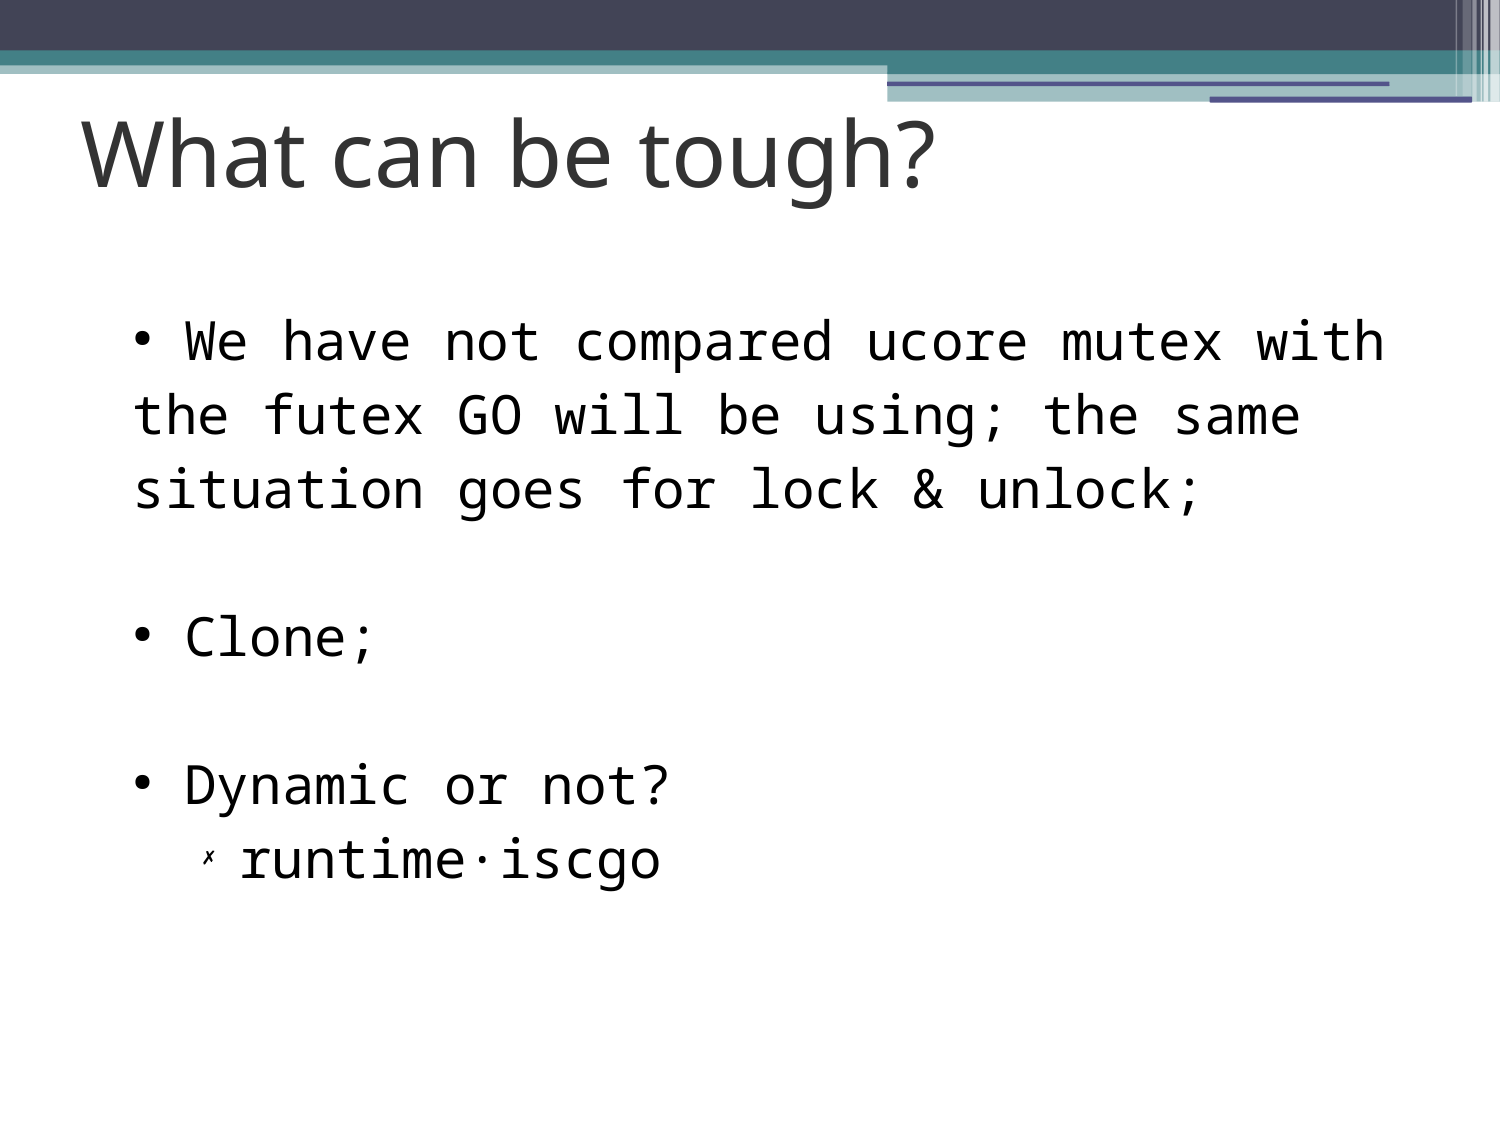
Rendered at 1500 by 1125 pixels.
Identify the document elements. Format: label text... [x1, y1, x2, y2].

text_box We have not compared ucore mutex with the futex GO will be using; the same situation goes for lock & unlock; Clone; Dynamic or not? runtime·iscgo [118, 295, 1418, 815]
text_box What can be tough? [65, 88, 1500, 214]
